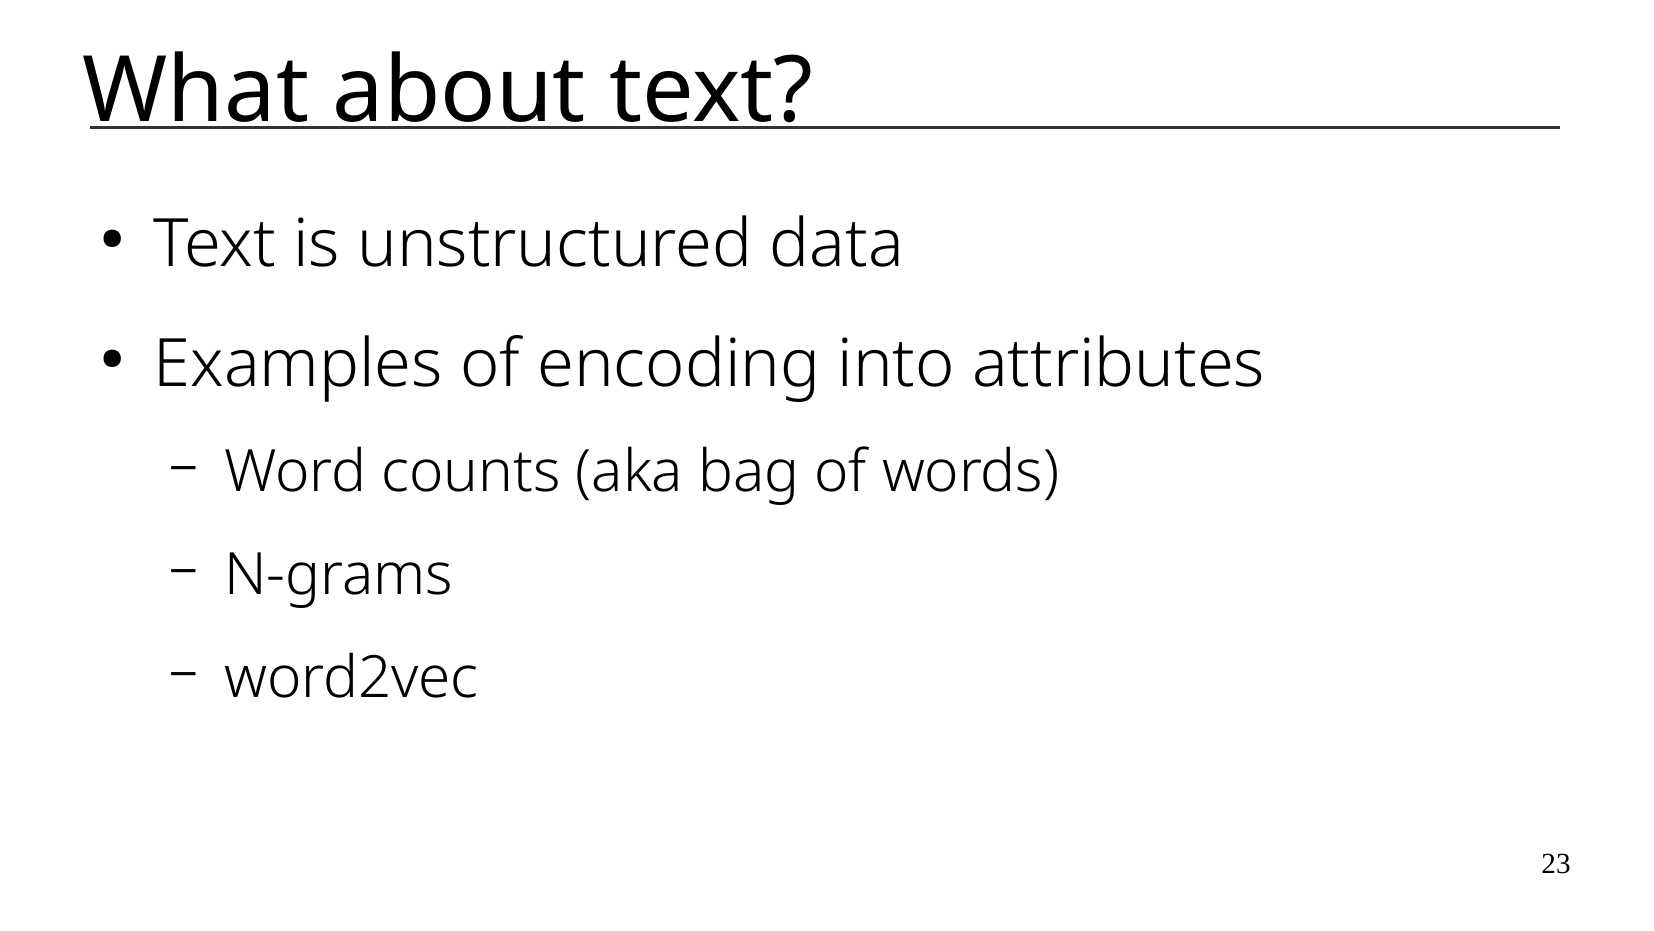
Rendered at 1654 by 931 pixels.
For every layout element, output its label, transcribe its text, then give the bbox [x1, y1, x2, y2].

list Text is unstructured data Examples of encoding into attributes Word counts (aka bag of words) N-grams word2vec [82, 195, 1571, 811]
title What about text? [82, 32, 1571, 140]
